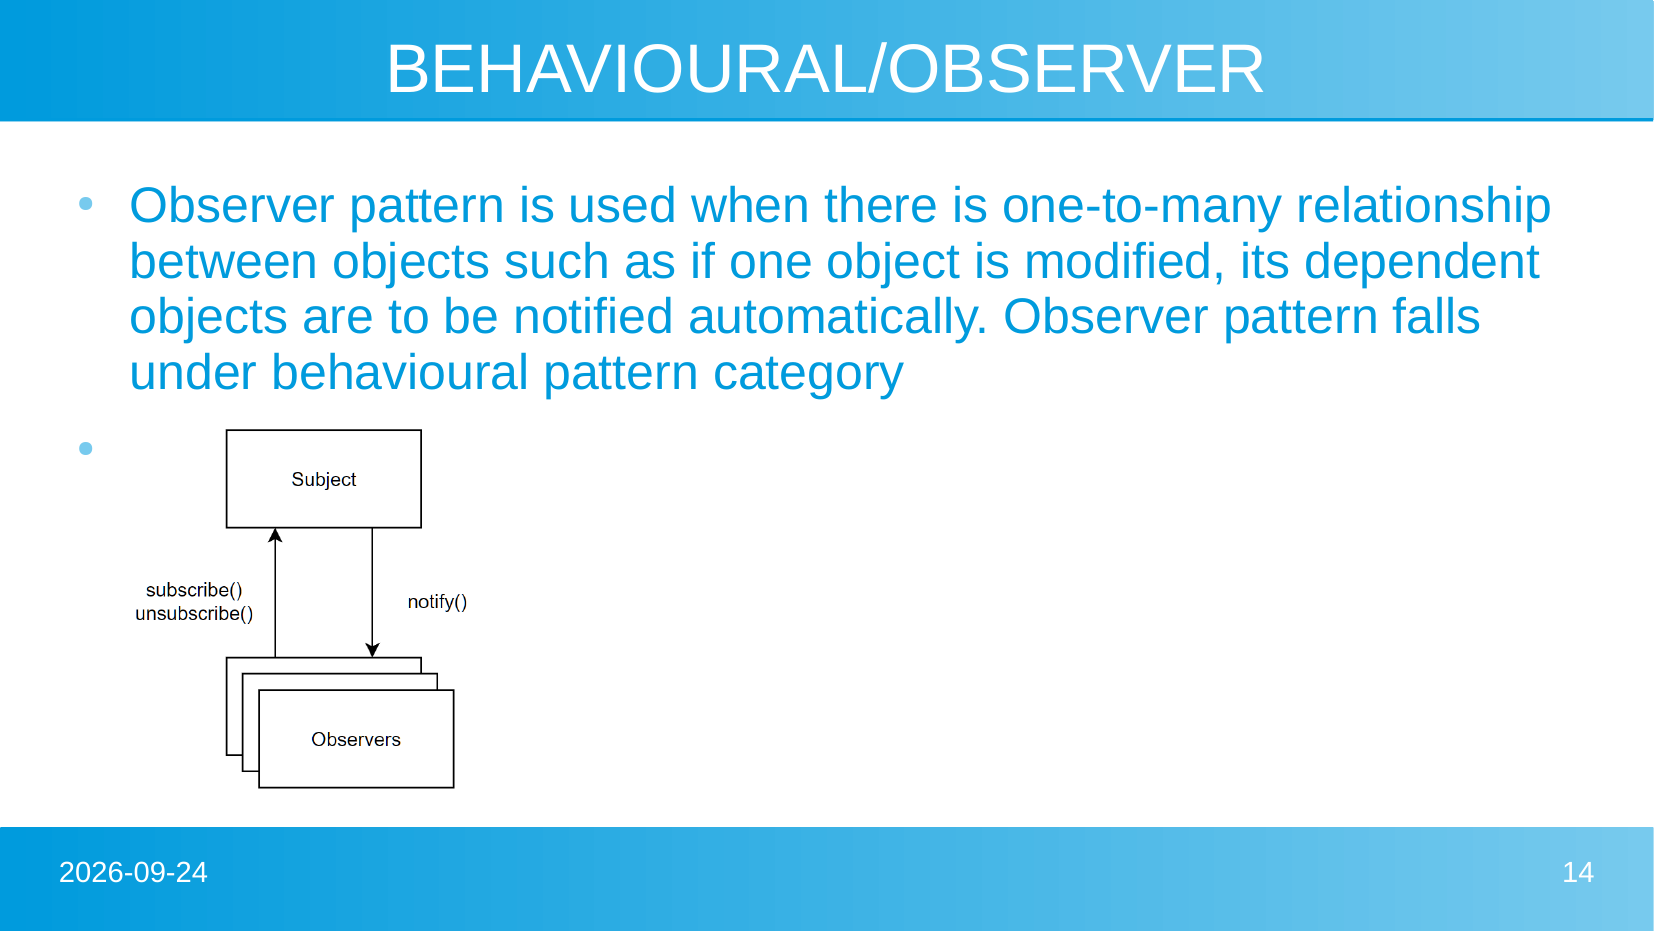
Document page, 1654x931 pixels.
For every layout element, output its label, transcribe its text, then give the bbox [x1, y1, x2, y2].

title BEHAVIOURAL/OBSERVER [59, 29, 1595, 108]
picture [120, 413, 502, 803]
list Observer pattern is used when there is one-to-many relationship between objects such as if one object is modified, its dependent objects are to be notified automatically. Observer pattern falls under behavioural pattern category [59, 177, 1595, 768]
